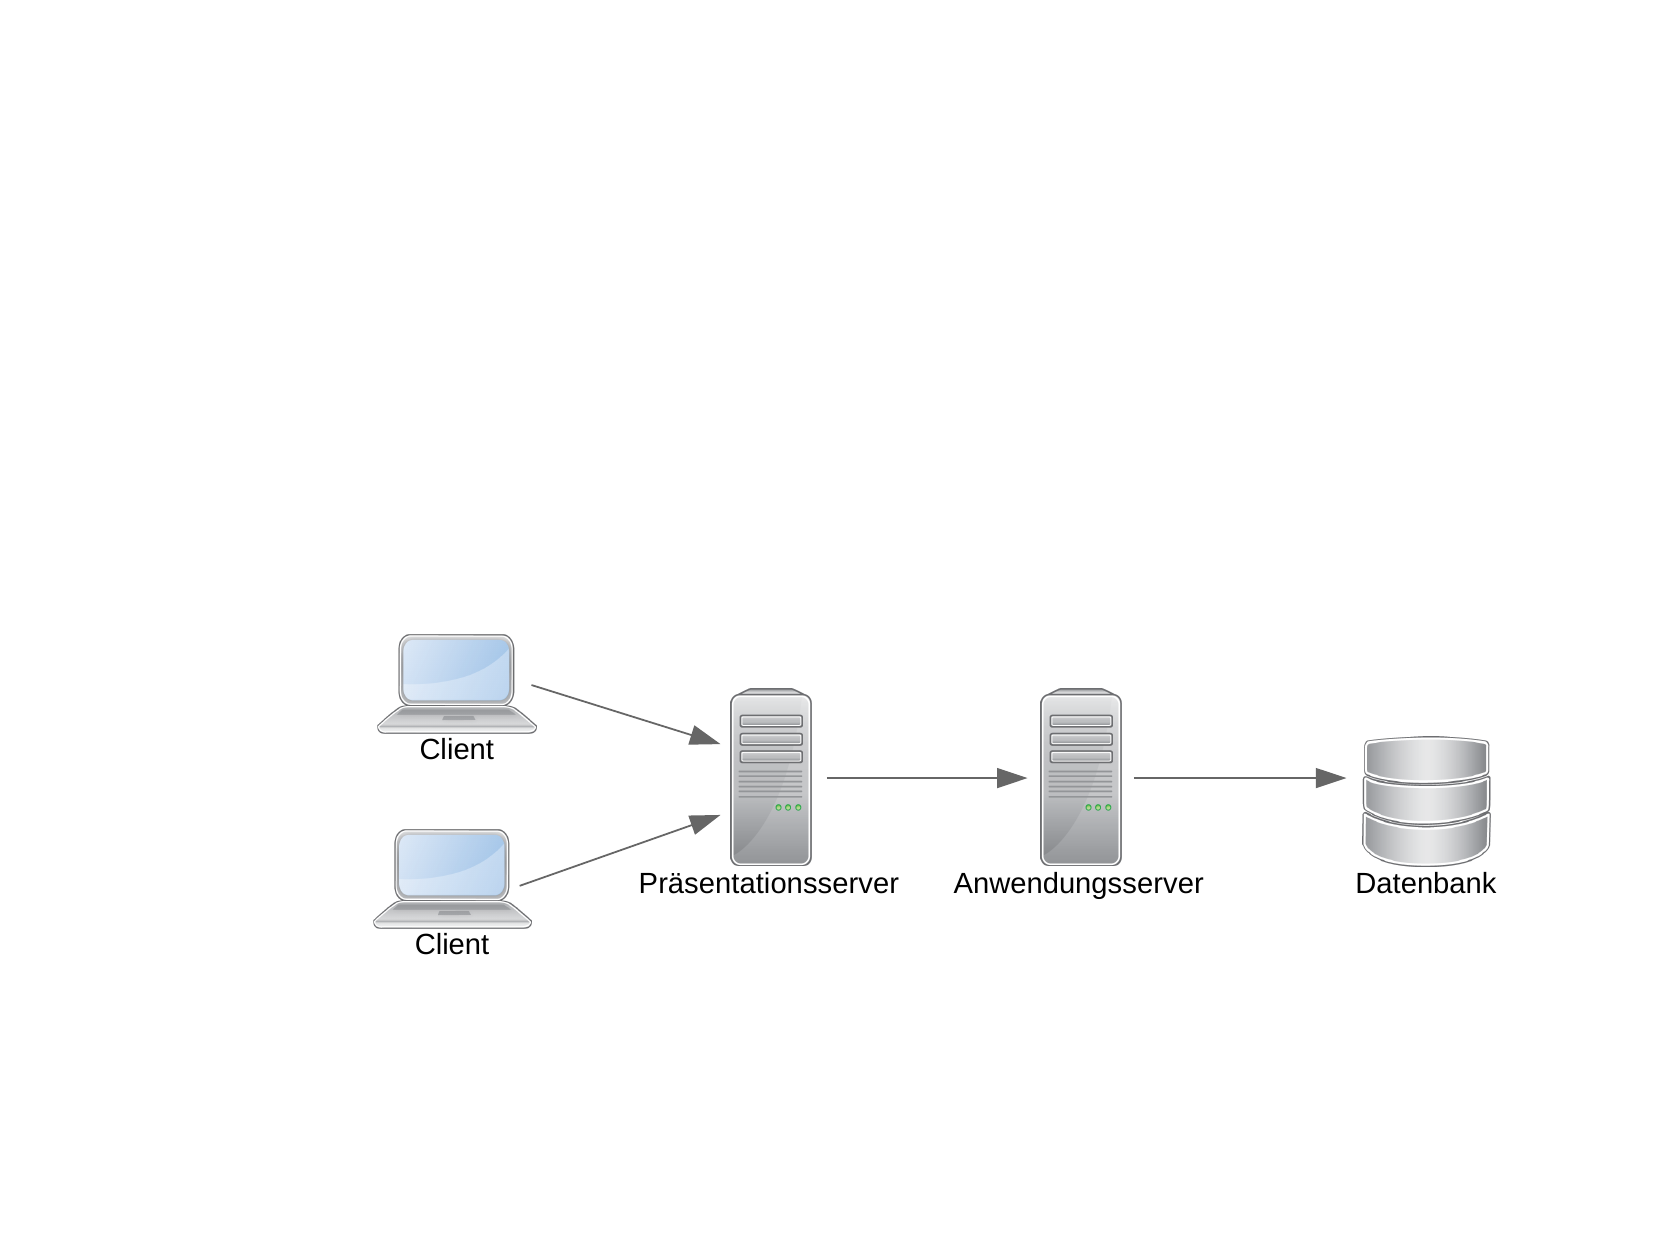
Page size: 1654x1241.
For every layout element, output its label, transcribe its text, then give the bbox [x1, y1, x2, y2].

text_box Client [404, 726, 510, 774]
picture [1040, 688, 1122, 859]
picture [730, 688, 812, 859]
picture [1362, 736, 1491, 859]
picture [366, 822, 539, 936]
text_box Präsentationsserver [624, 859, 915, 908]
text_box Datenbank [1340, 859, 1512, 908]
text_box Client [400, 920, 505, 969]
text_box Anwendungsserver [938, 859, 1220, 908]
picture [370, 627, 544, 741]
